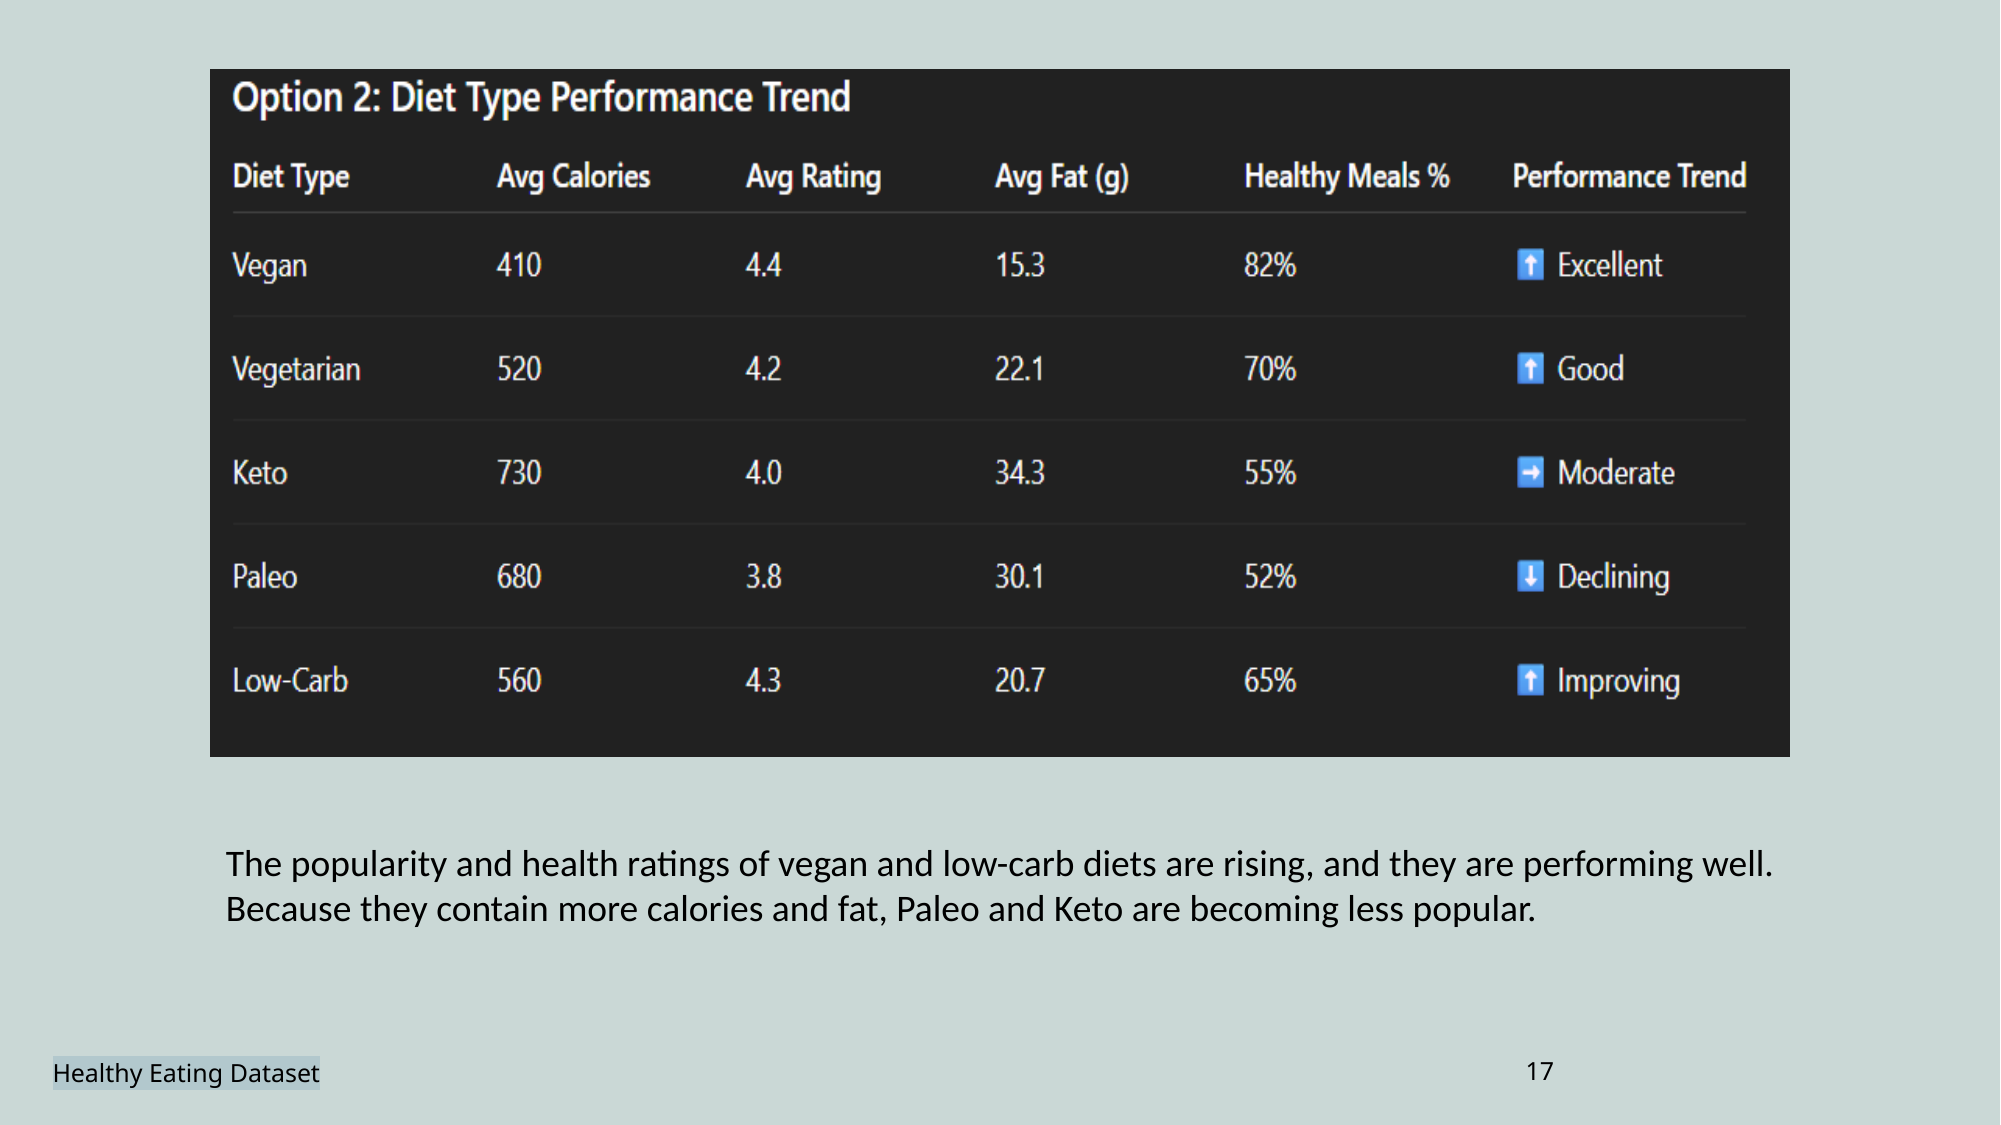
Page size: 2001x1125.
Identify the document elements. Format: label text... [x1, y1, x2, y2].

text_box Healthy Eating Dataset [37, 1042, 713, 1103]
list The popularity and health ratings of vegan and low-carb diets are rising, and they are performing well. Because they contain more calories and fat, Paleo and Keto are becoming less popular. [210, 830, 1813, 937]
picture [210, 69, 1790, 757]
text_box [1510, 1042, 1961, 1103]
